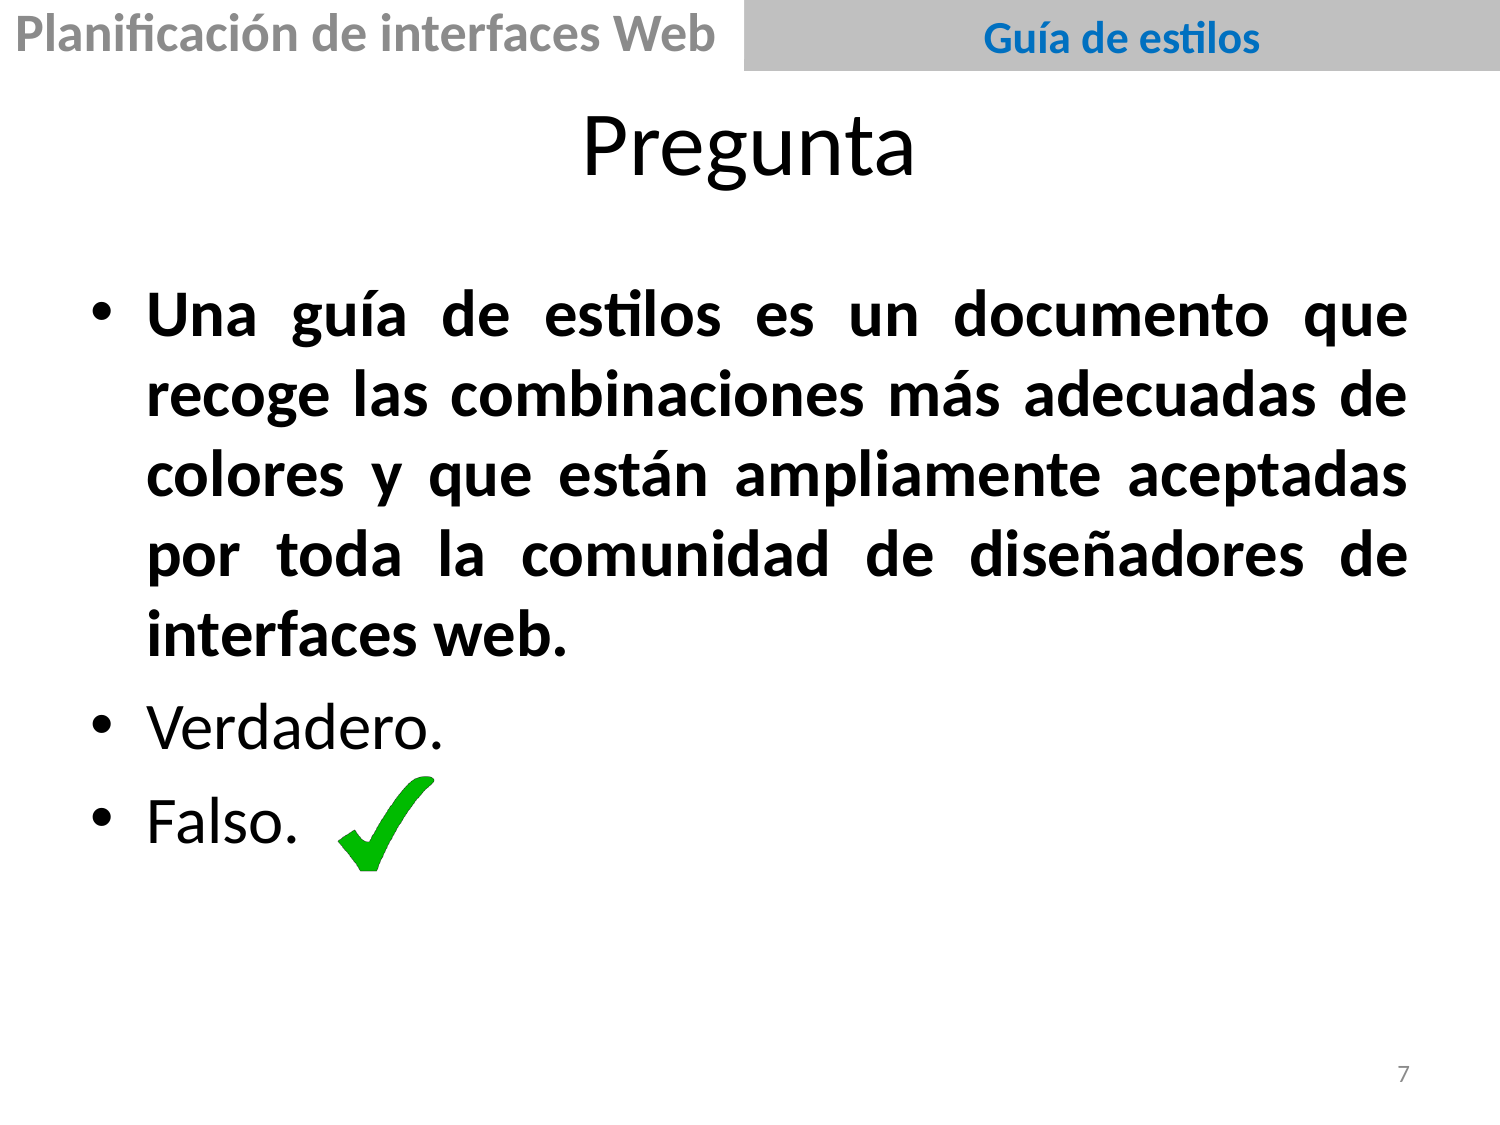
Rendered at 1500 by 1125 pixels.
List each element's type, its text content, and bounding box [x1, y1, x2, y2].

list Una guía de estilos es un documento que recoge las combinaciones más adecuadas de colores y que están ampliamente aceptadas por toda la comunidad de diseñadores de interfaces web. Verdadero. Falso. [75, 262, 1425, 882]
title Pregunta [75, 60, 1425, 233]
picture [336, 774, 435, 873]
title Guía de estilos [744, 0, 1500, 71]
slide_number <número> [1074, 1042, 1425, 1103]
title Planificación de interfaces Web [0, 0, 745, 60]
